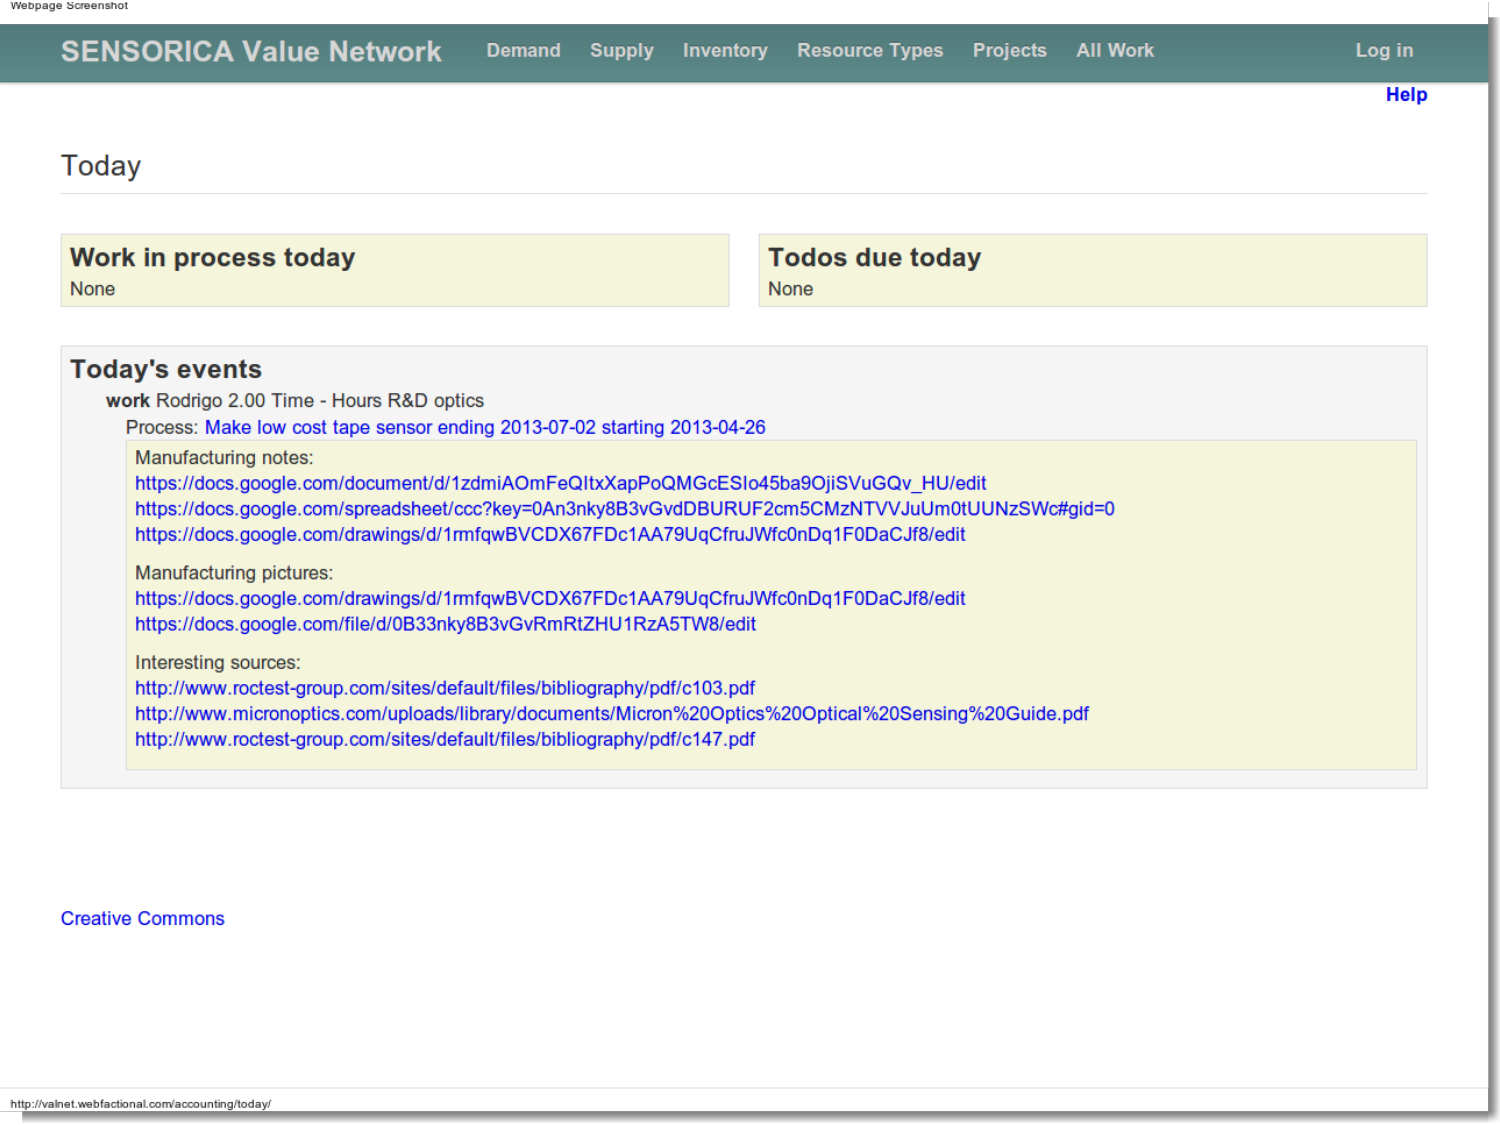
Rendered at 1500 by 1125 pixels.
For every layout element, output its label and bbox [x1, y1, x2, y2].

text_box [0, 2, 1500, 1123]
